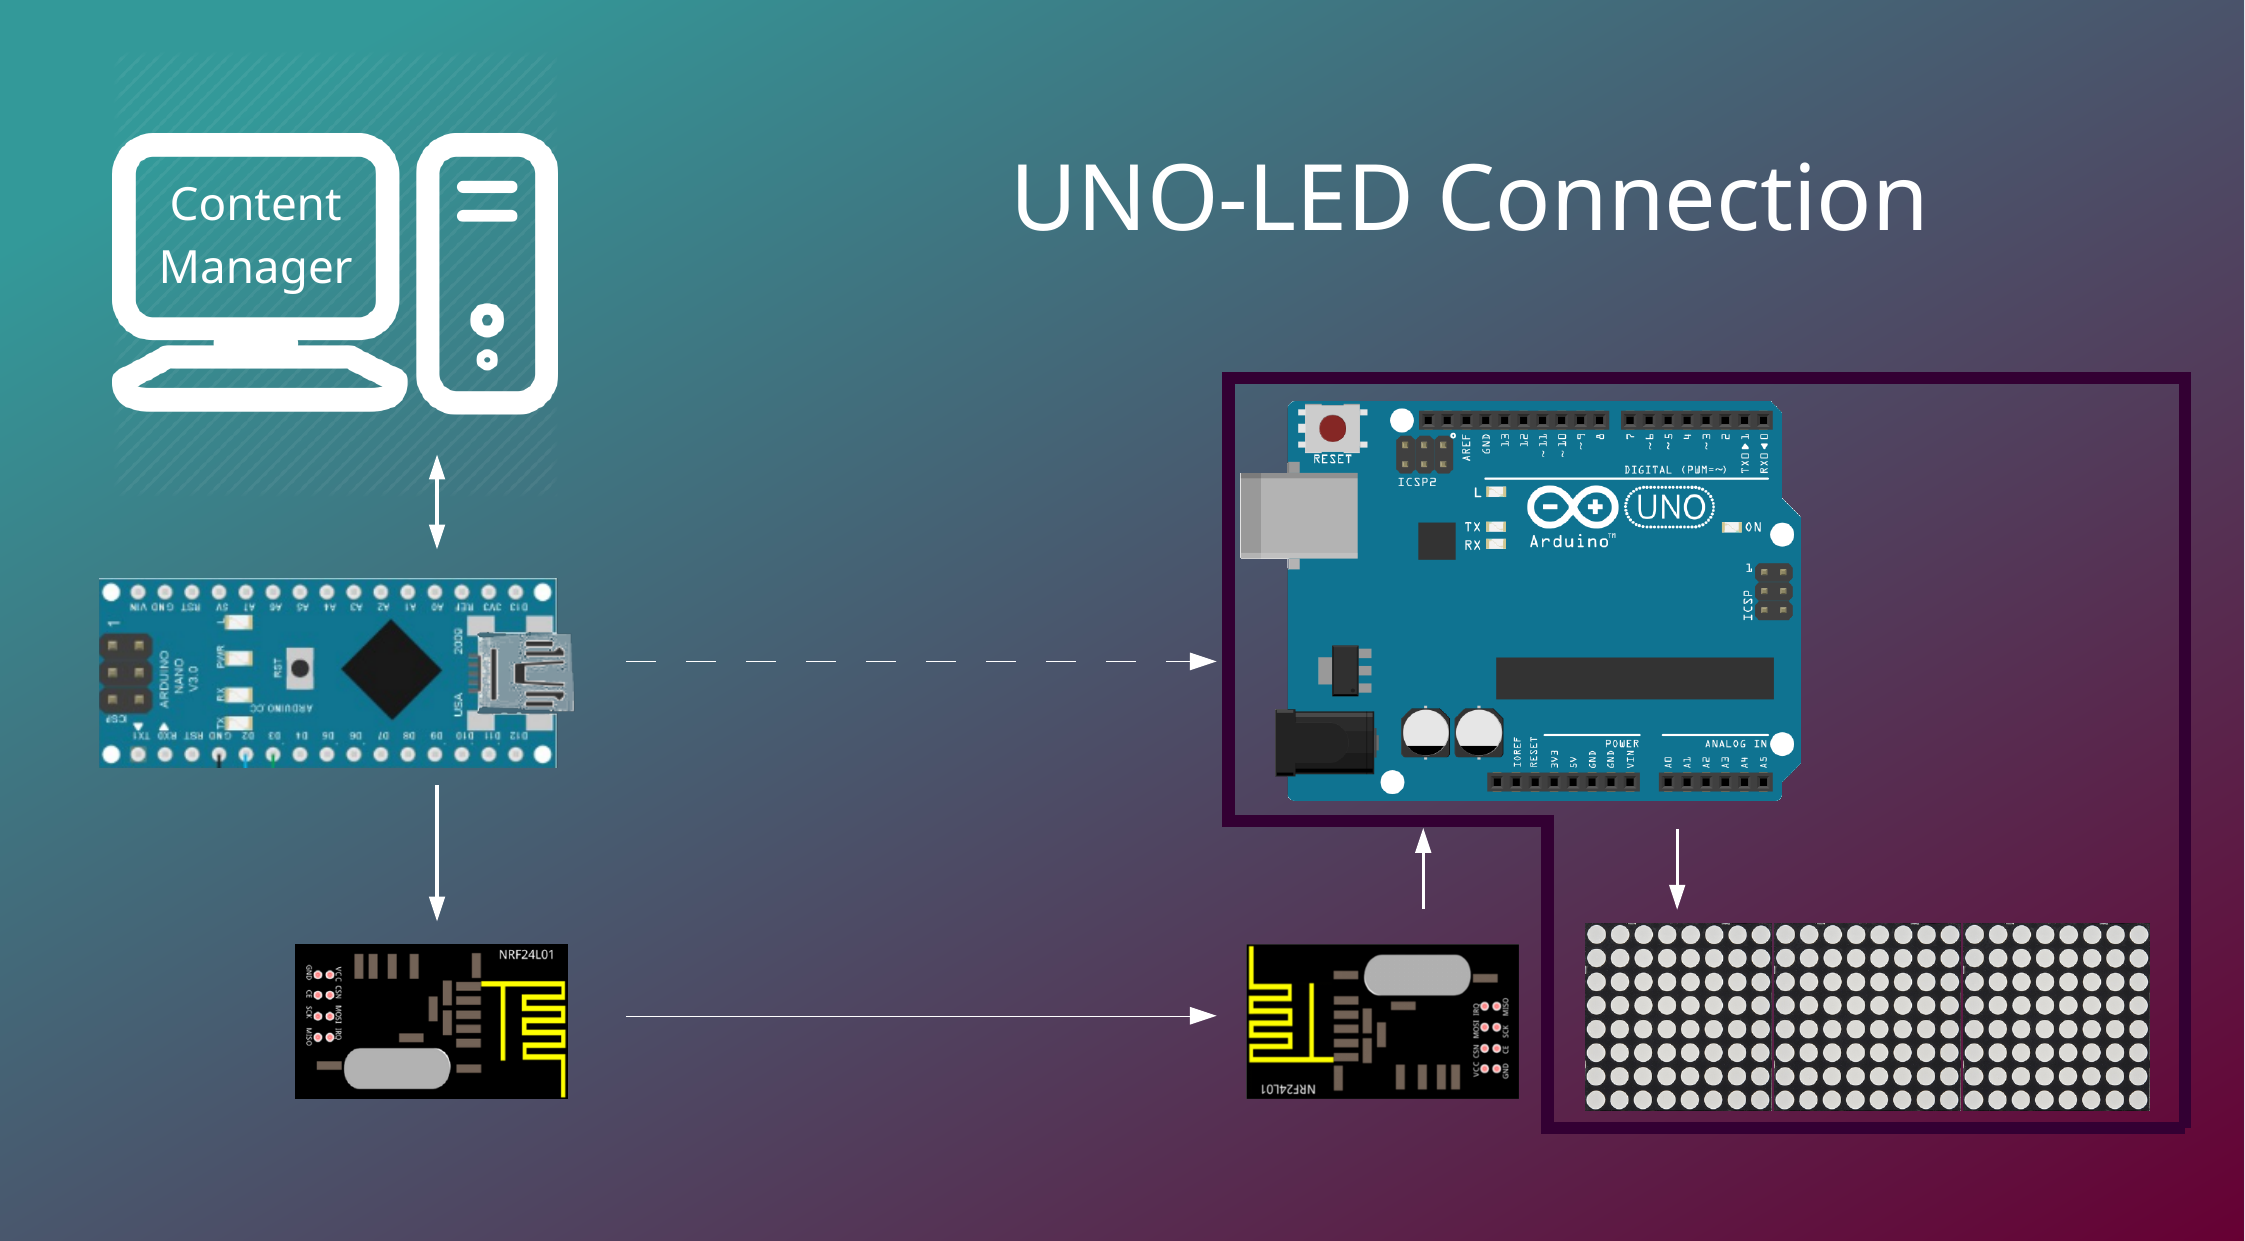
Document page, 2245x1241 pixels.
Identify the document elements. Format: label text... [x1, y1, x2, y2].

picture [1246, 944, 1519, 1099]
picture [295, 944, 568, 1099]
text_box UNO-LED Connection [956, 139, 1985, 251]
picture [1240, 401, 1801, 803]
picture [99, 578, 576, 768]
picture [1585, 923, 1772, 1111]
text_box Content Manager [109, 167, 402, 302]
picture [1774, 923, 1961, 1111]
picture [1963, 923, 2150, 1111]
picture [112, 50, 558, 497]
